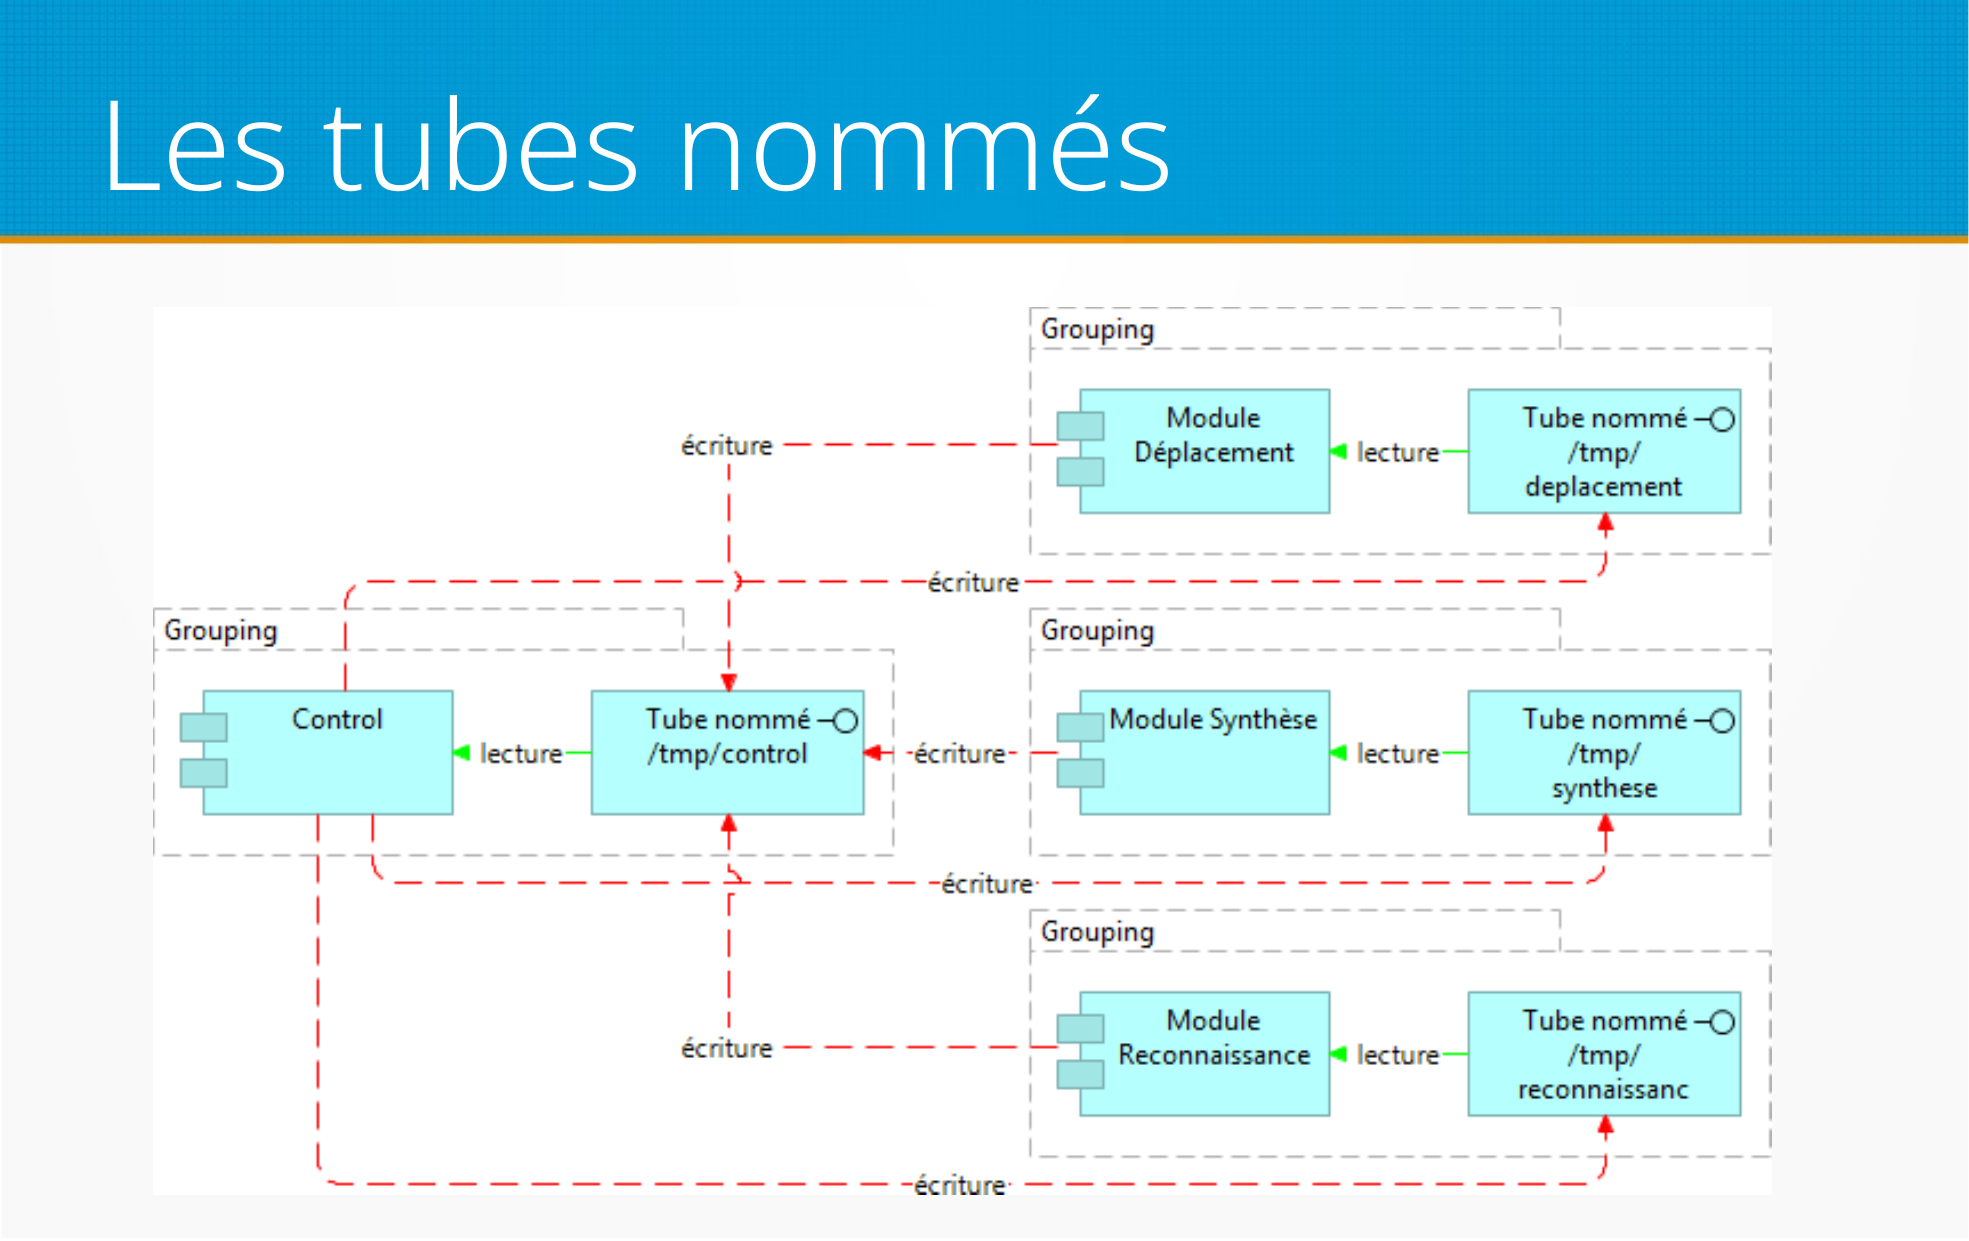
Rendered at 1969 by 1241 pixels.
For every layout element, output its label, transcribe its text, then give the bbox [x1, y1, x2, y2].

title Les tubes nommés [98, 19, 1870, 227]
picture [0, 233, 1969, 1241]
